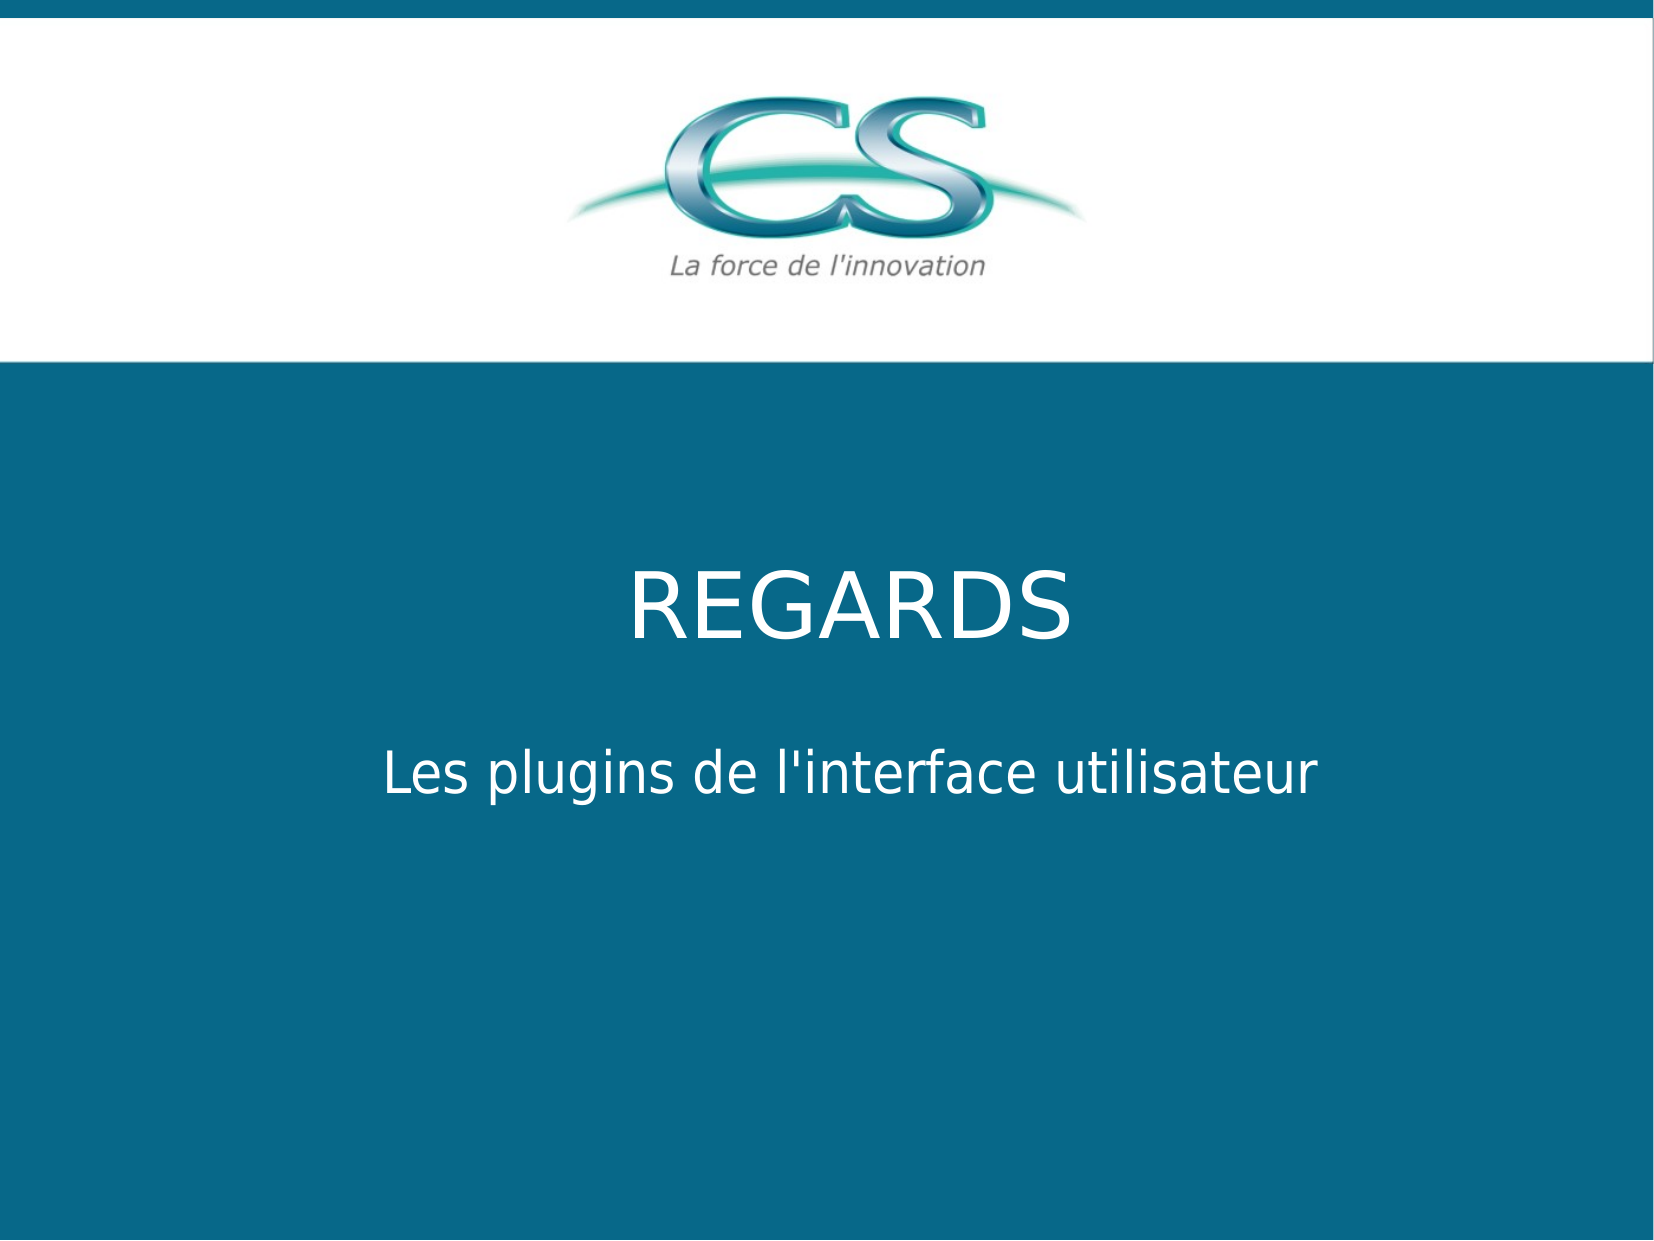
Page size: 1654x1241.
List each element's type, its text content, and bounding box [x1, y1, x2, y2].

subtitle REGARDS Les plugins de l'interface utilisateur [106, 364, 1595, 1161]
picture [0, 19, 1654, 363]
